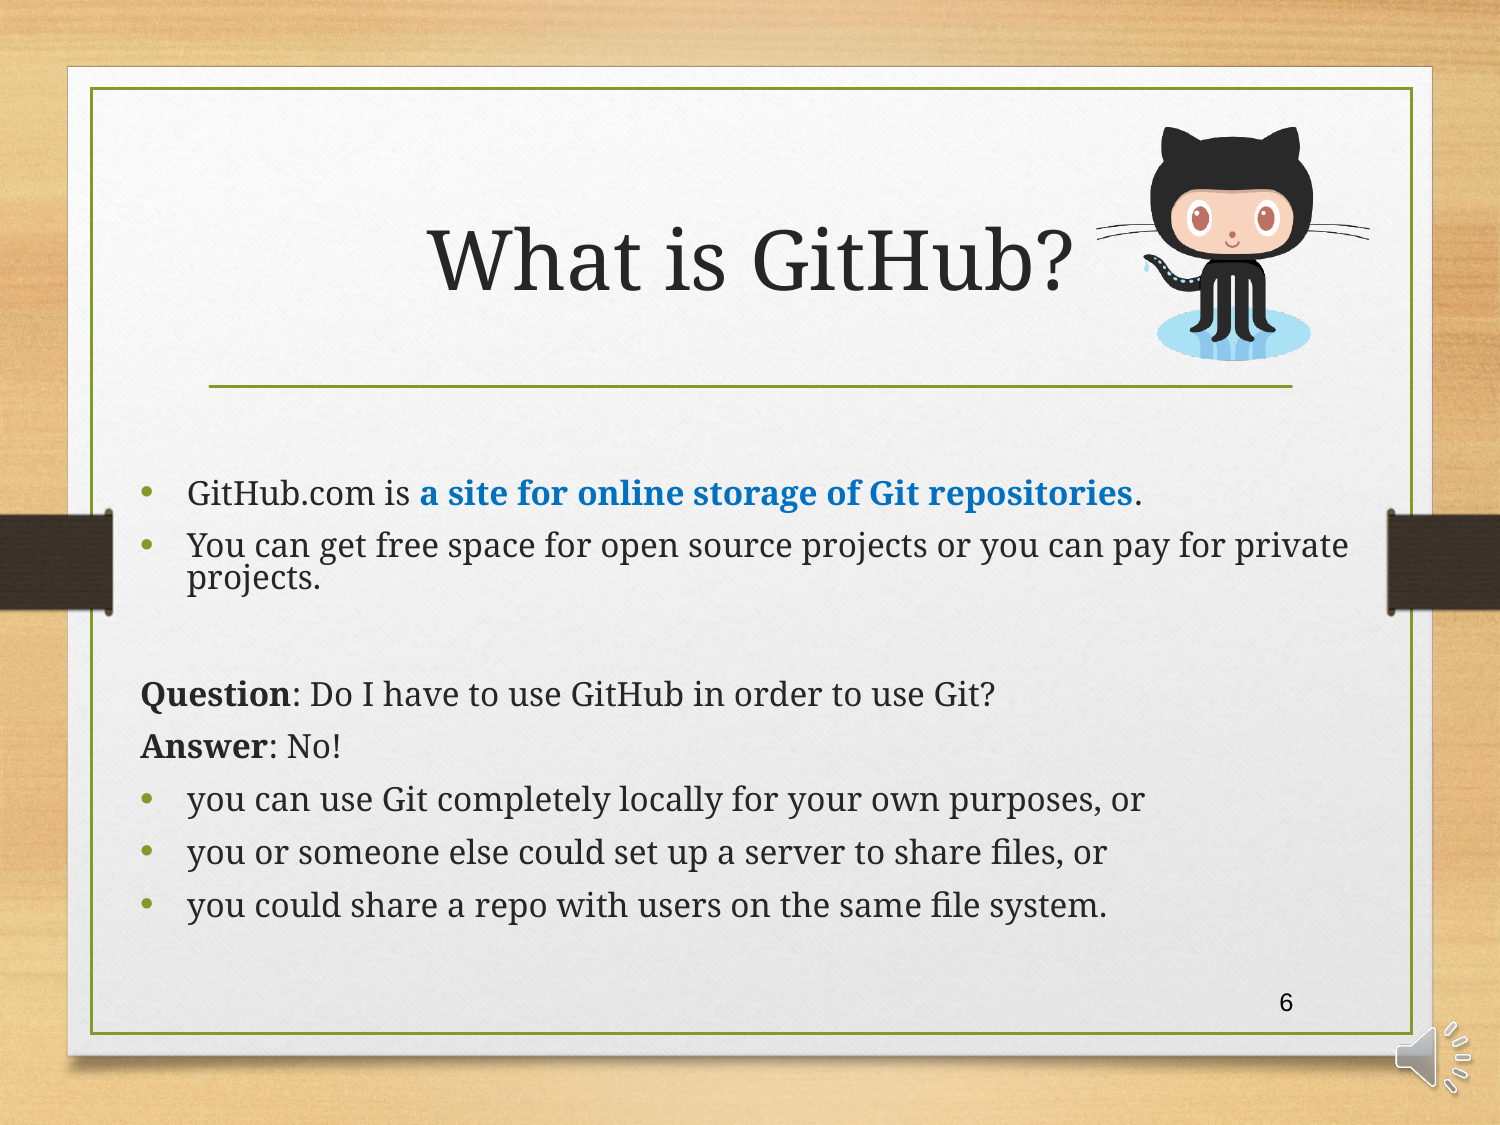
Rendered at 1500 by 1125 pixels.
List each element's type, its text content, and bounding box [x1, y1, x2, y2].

picture [0, 0, 1500, 1125]
title What is GitHub? [192, 150, 1087, 365]
list GitHub.com is a site for online storage of Git repositories. You can get free space for open source projects or you can pay for private projects. Question: Do I have to use GitHub in order to use Git? Answer: No! you can use Git completely locally for your own purposes, or you or someone else could set up a server to share files, or you could share a repo with users on the same file system. [125, 408, 1388, 974]
text_box <number> [1243, 977, 1309, 1024]
